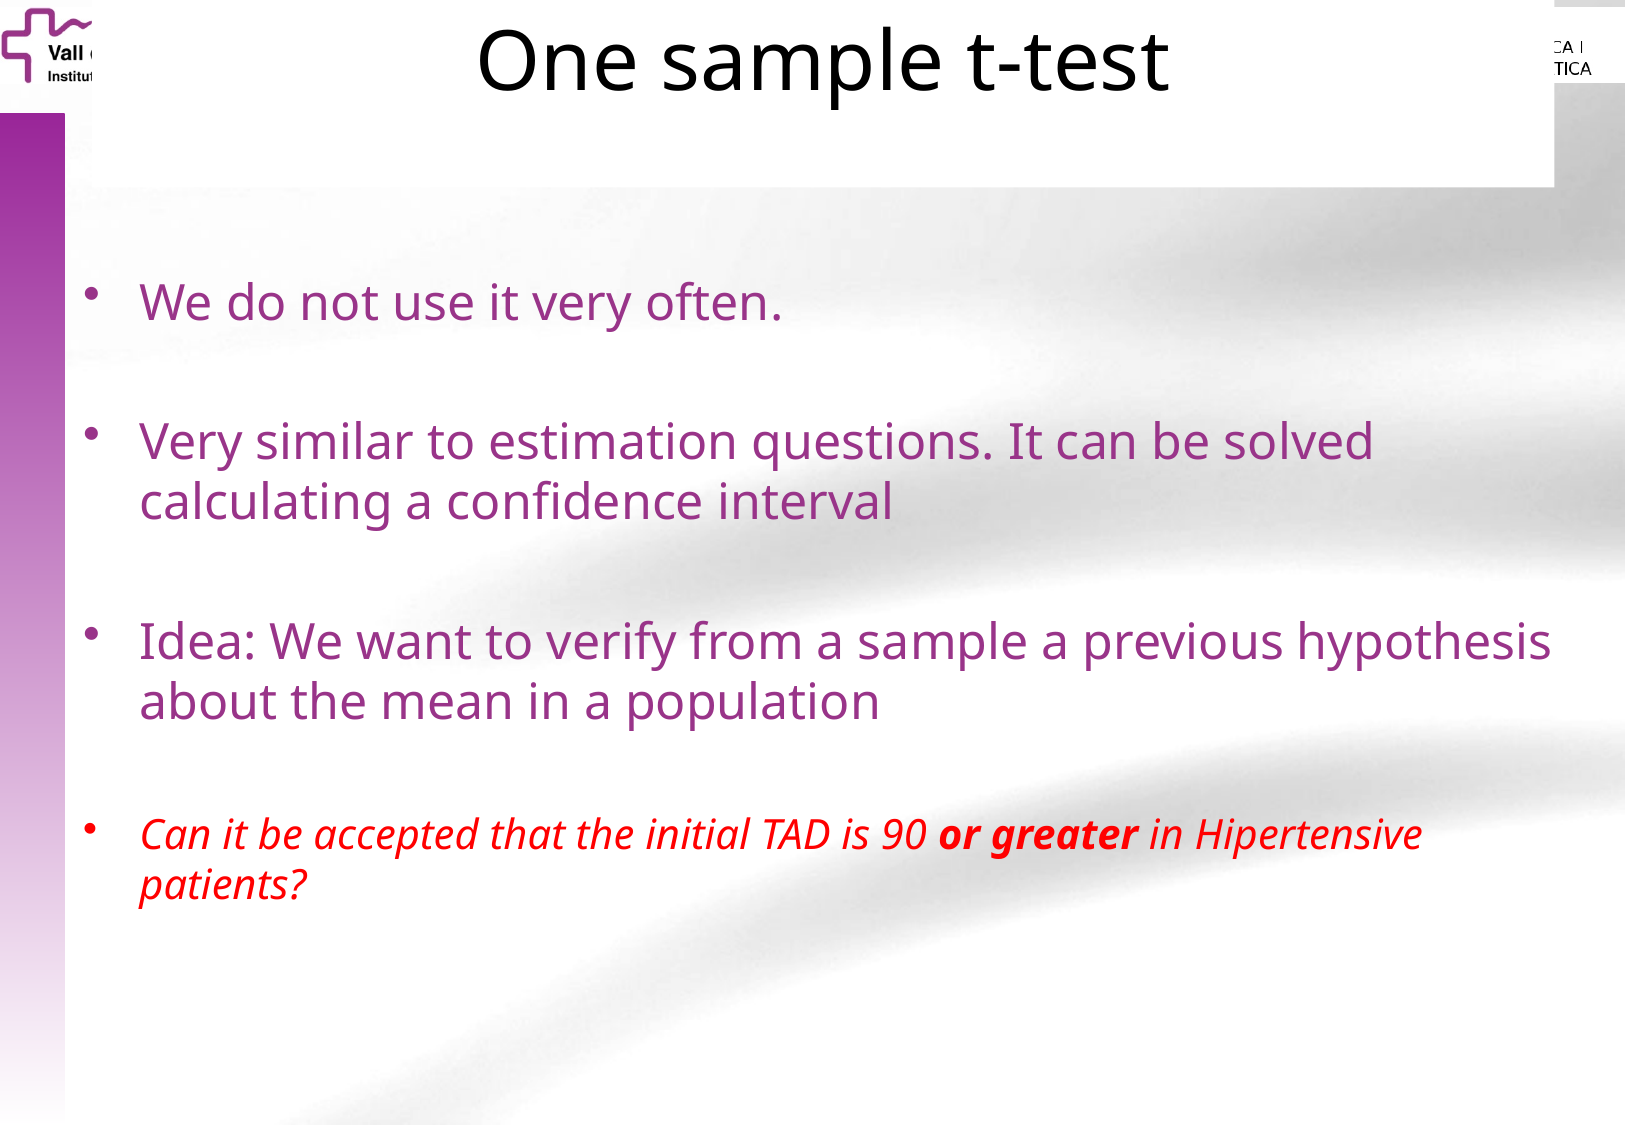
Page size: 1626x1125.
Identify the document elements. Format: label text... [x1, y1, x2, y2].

list We do not use it very often. Very similar to estimation questions. It can be solved calculating a confidence interval Idea: We want to verify from a sample a previous hypothesis about the mean in a population Can it be accepted that the initial TAD is 90 or greater in Hipertensive patients? [68, 262, 1581, 1024]
picture [0, 0, 1625, 1125]
title One sample t-test [91, 0, 1555, 188]
